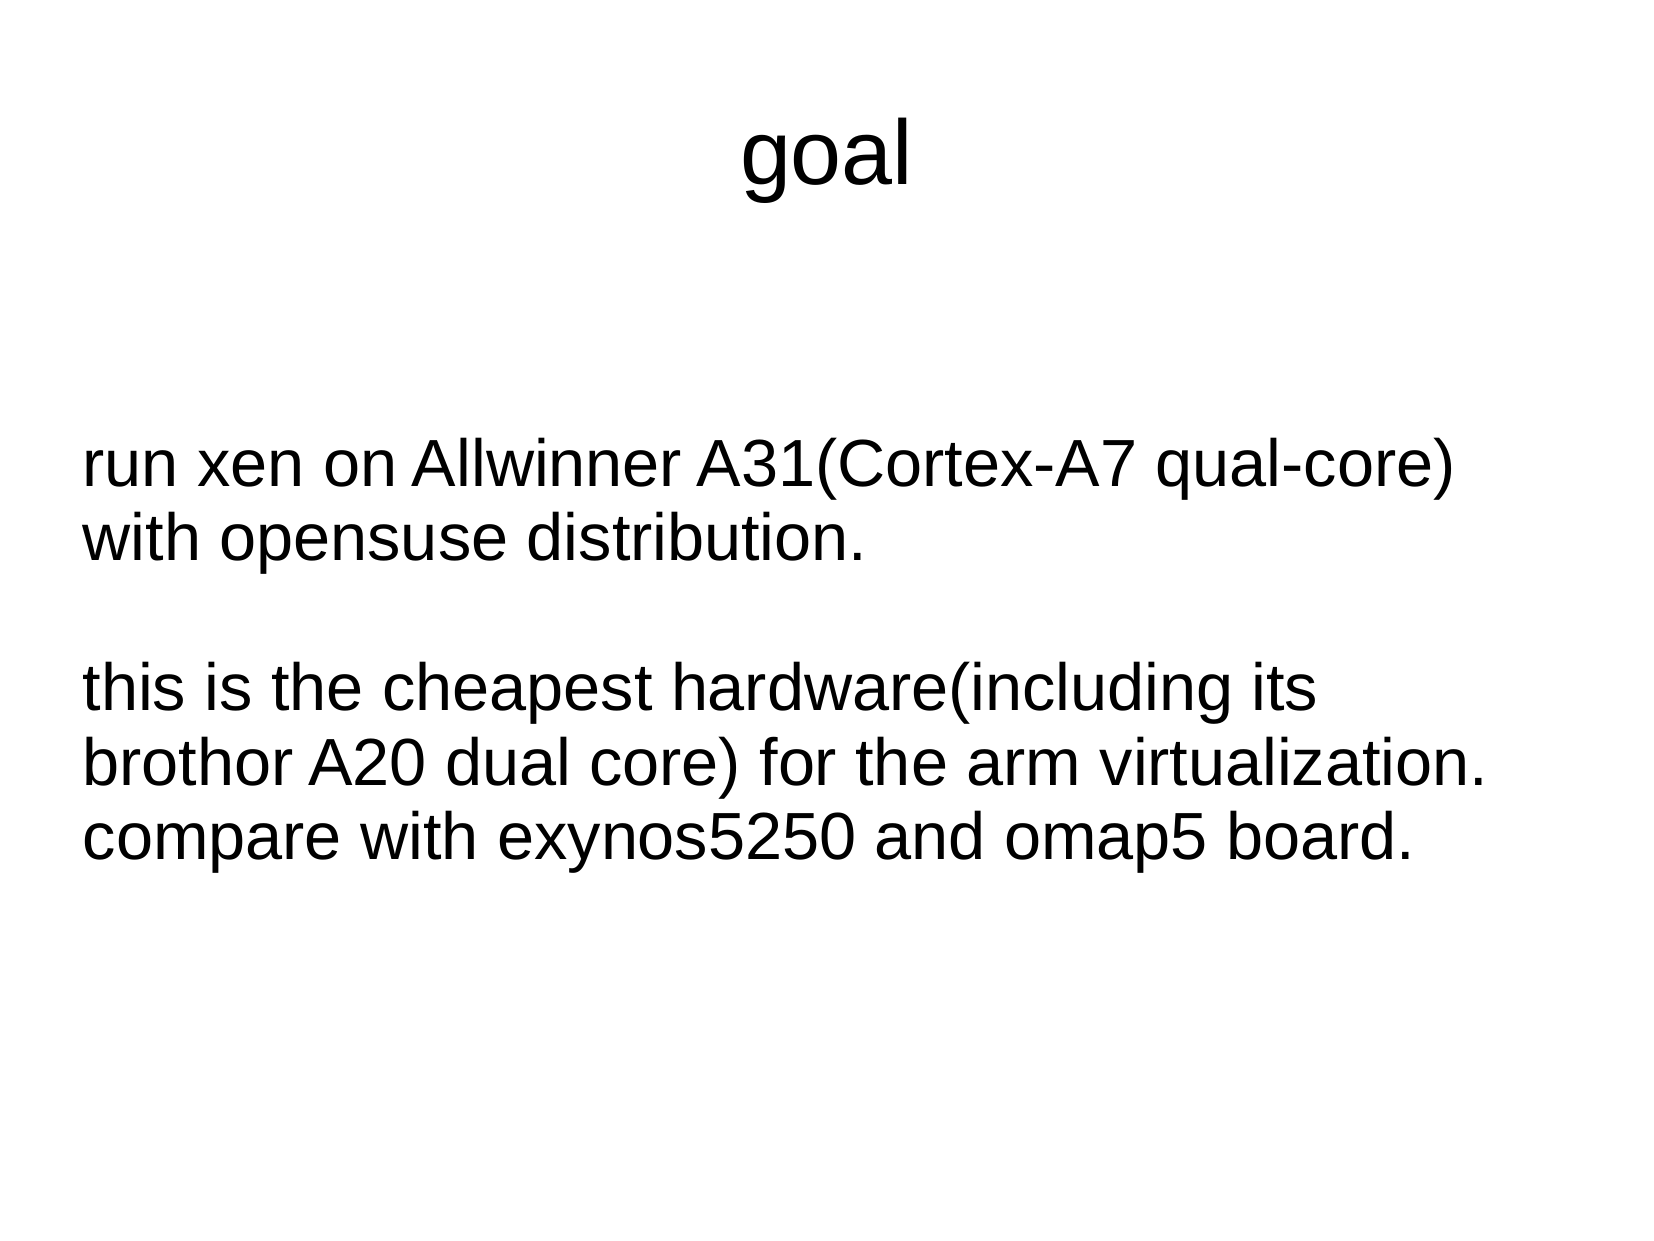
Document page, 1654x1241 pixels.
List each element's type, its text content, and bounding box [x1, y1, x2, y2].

title goal [82, 49, 1571, 257]
subtitle run xen on Allwinner A31(Cortex-A7 qual-core) with opensuse distribution. this is the cheapest hardware(including its brothor A20 dual core) for the arm virtualization. compare with exynos5250 and omap5 board. [82, 290, 1538, 1010]
